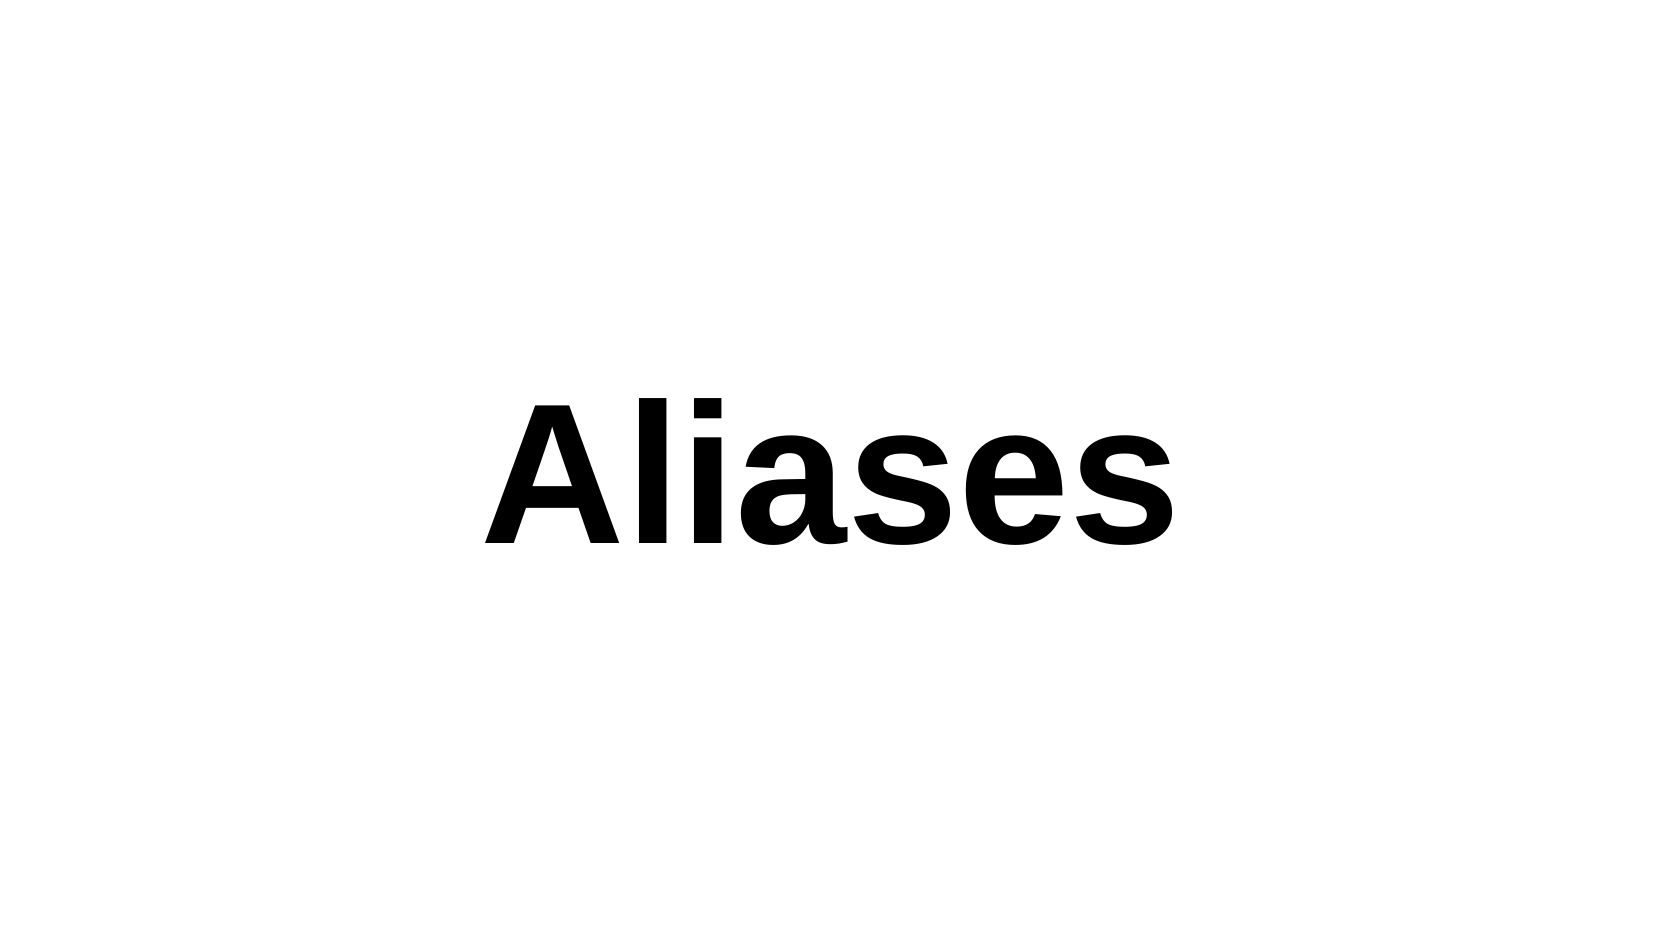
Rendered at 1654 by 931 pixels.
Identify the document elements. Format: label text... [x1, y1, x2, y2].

title Aliases [86, 362, 1576, 638]
